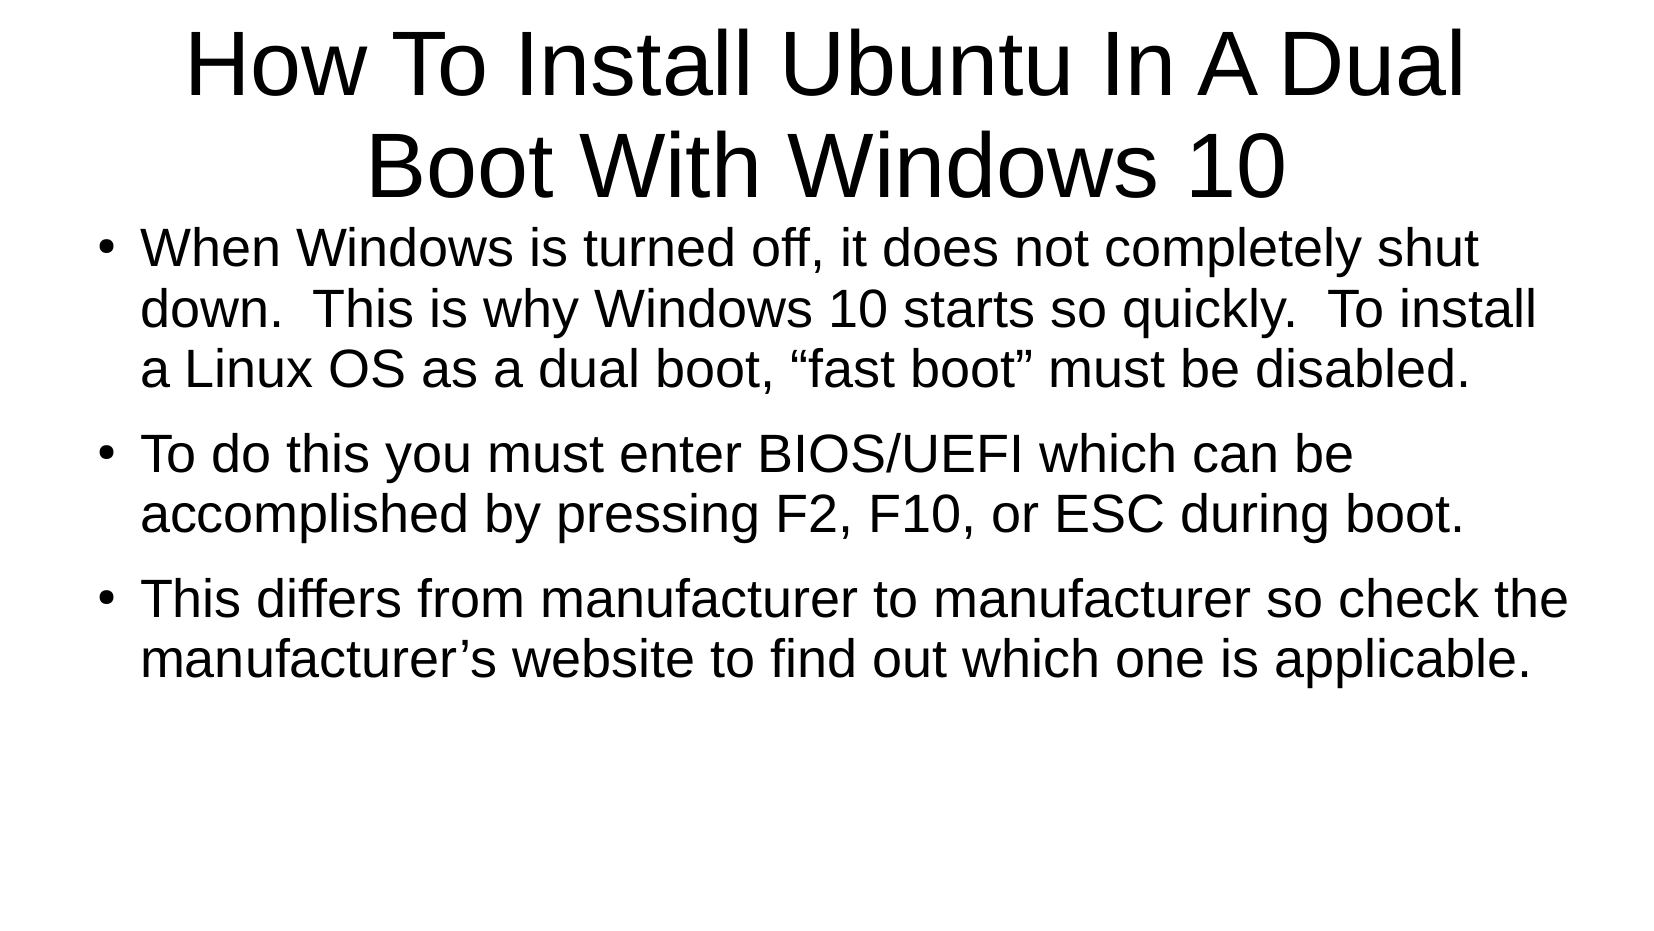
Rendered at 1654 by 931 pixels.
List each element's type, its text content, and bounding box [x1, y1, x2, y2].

list When Windows is turned off, it does not completely shut down. This is why Windows 10 starts so quickly. To install a Linux OS as a dual boot, “fast boot” must be disabled. To do this you must enter BIOS/UEFI which can be accomplished by pressing F2, F10, or ESC during boot. This differs from manufacturer to manufacturer so check the manufacturer’s website to find out which one is applicable. [82, 217, 1571, 758]
title How To Install Ubuntu In A Dual Boot With Windows 10 [82, 12, 1571, 217]
